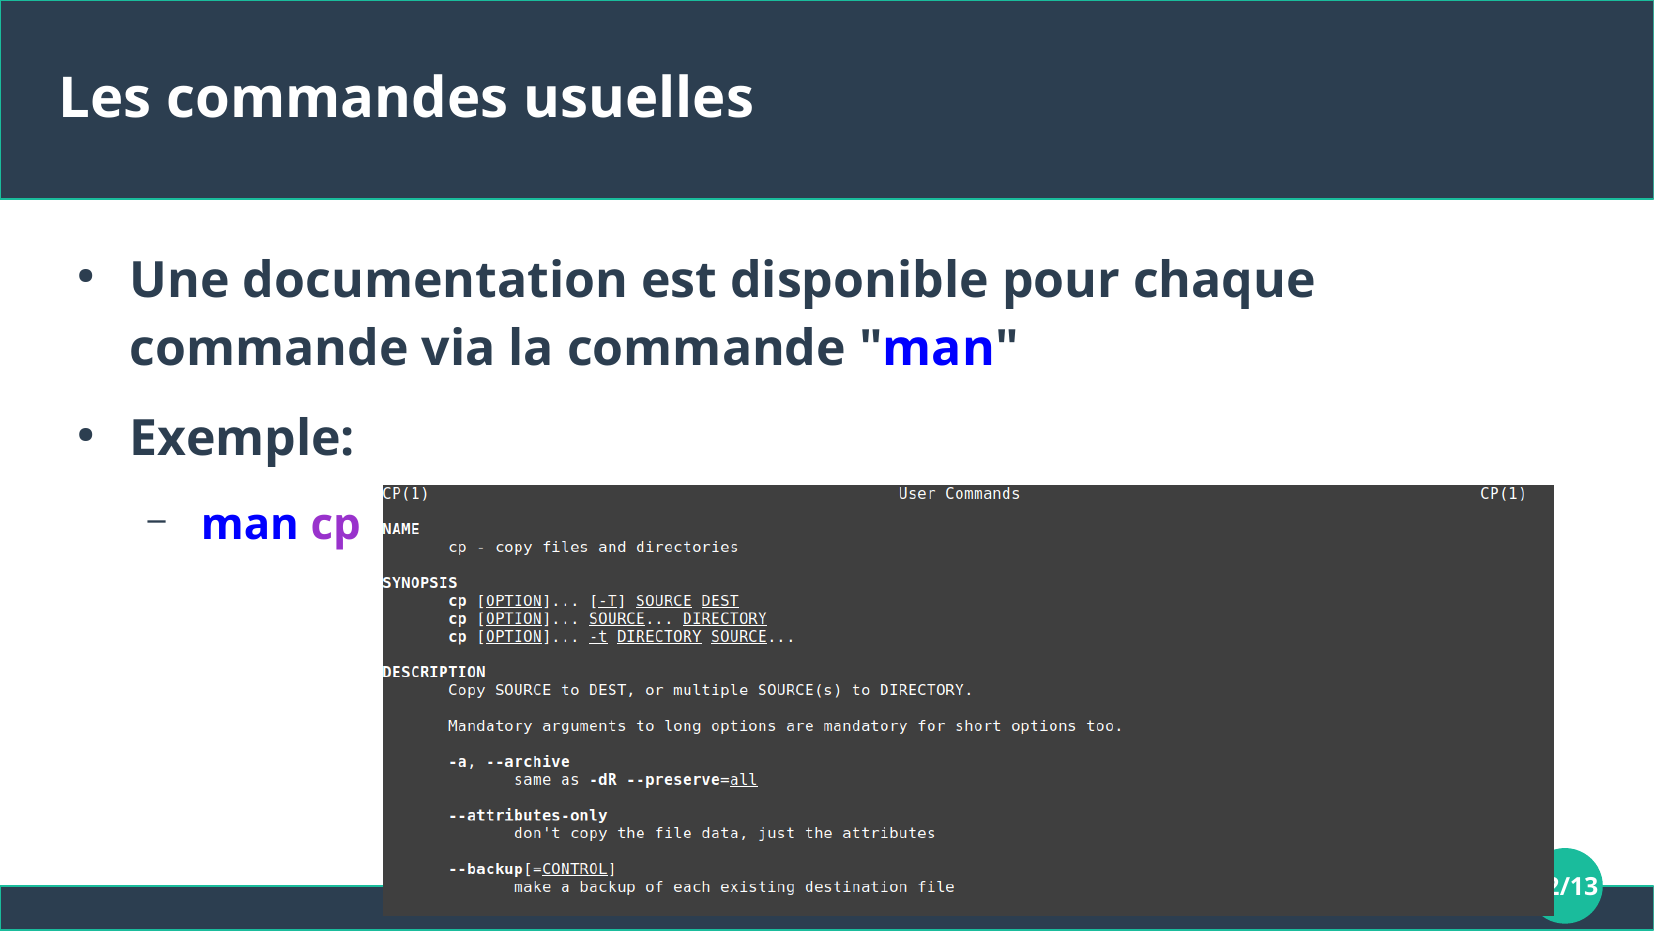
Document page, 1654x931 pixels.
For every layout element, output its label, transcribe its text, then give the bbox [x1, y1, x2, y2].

list Une documentation est disponible pour chaque commande via la commande "man" Exemple: man cp [59, 243, 1595, 864]
picture [383, 485, 1554, 916]
title Les commandes usuelles [59, 37, 1595, 155]
